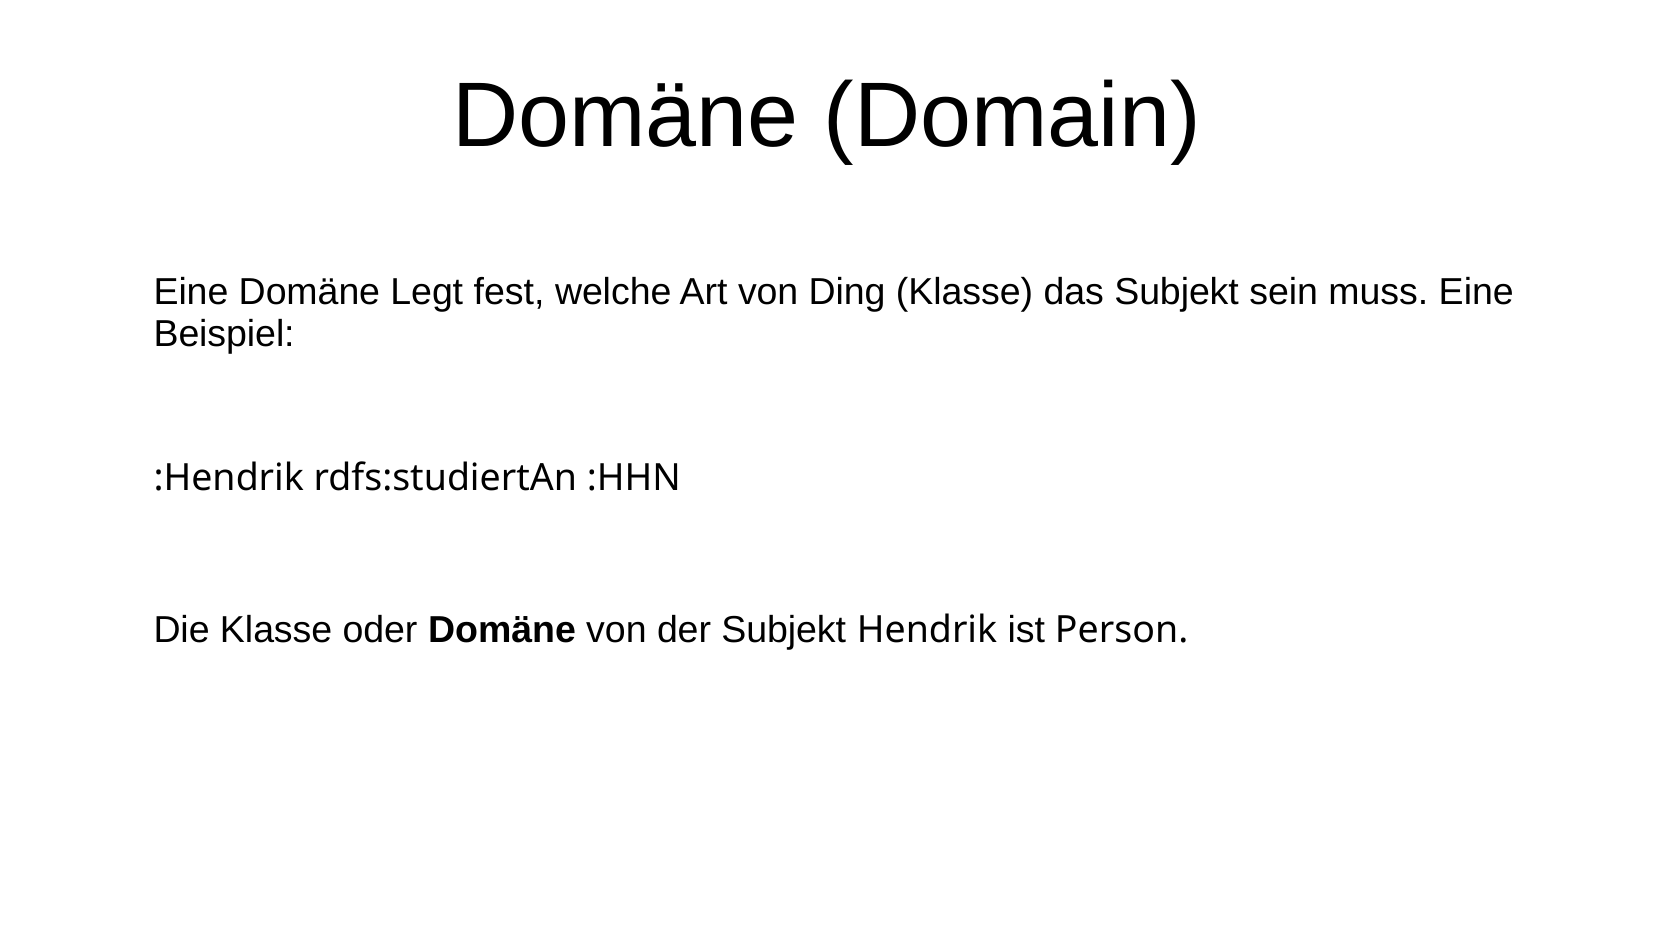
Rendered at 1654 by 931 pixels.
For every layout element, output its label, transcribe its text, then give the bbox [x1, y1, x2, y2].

title Domäne (Domain) [82, 37, 1571, 193]
list Eine Domäne Legt fest, welche Art von Ding (Klasse) das Subjekt sein muss. Eine Beispiel: :Hendrik rdfs:studiertAn :HHN Die Klasse oder Domäne von der Subjekt Hendrik ist Person. [82, 217, 1571, 758]
